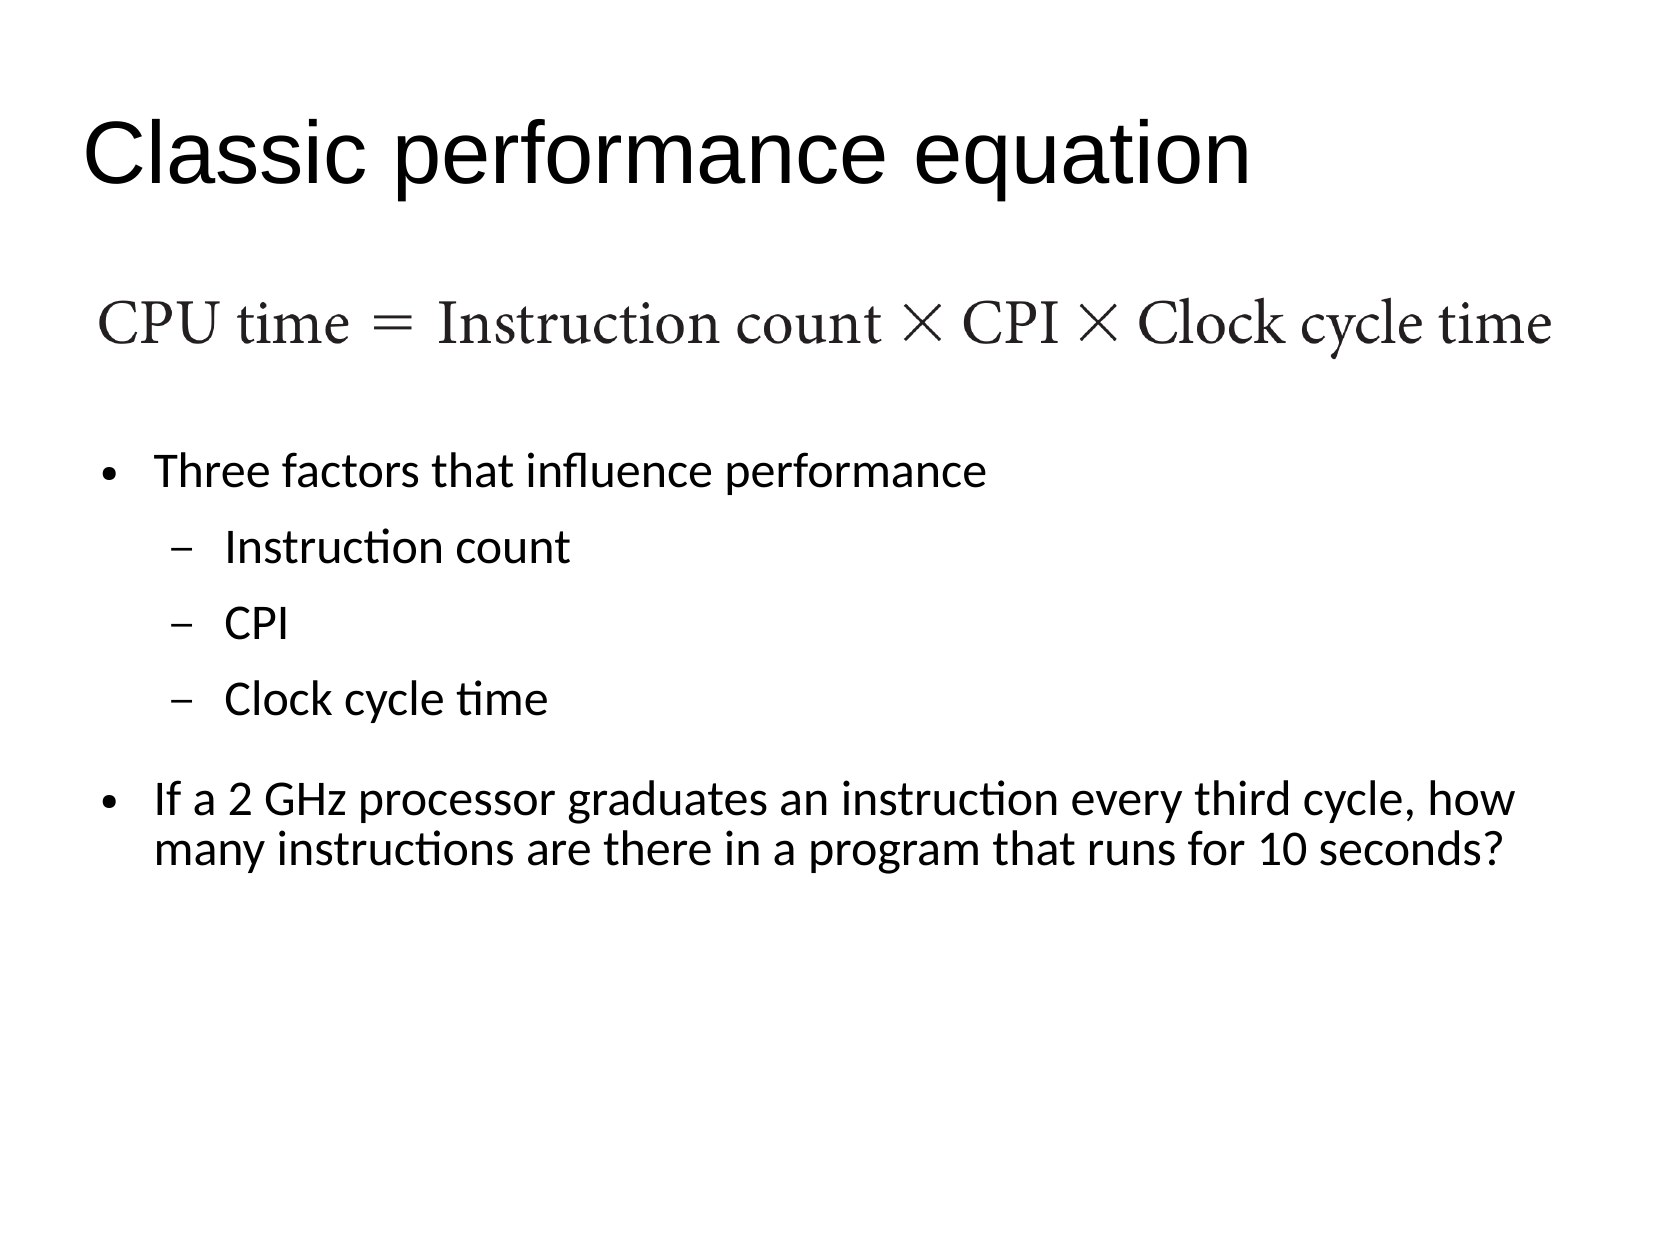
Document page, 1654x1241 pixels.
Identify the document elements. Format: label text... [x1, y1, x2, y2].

picture [75, 262, 1579, 380]
title Classic performance equation [82, 49, 1571, 257]
list Three factors that influence performance Instruction count CPI Clock cycle time If a 2 GHz processor graduates an instruction every third cycle, how many instructions are there in a program that runs for 10 seconds? [82, 450, 1571, 1010]
